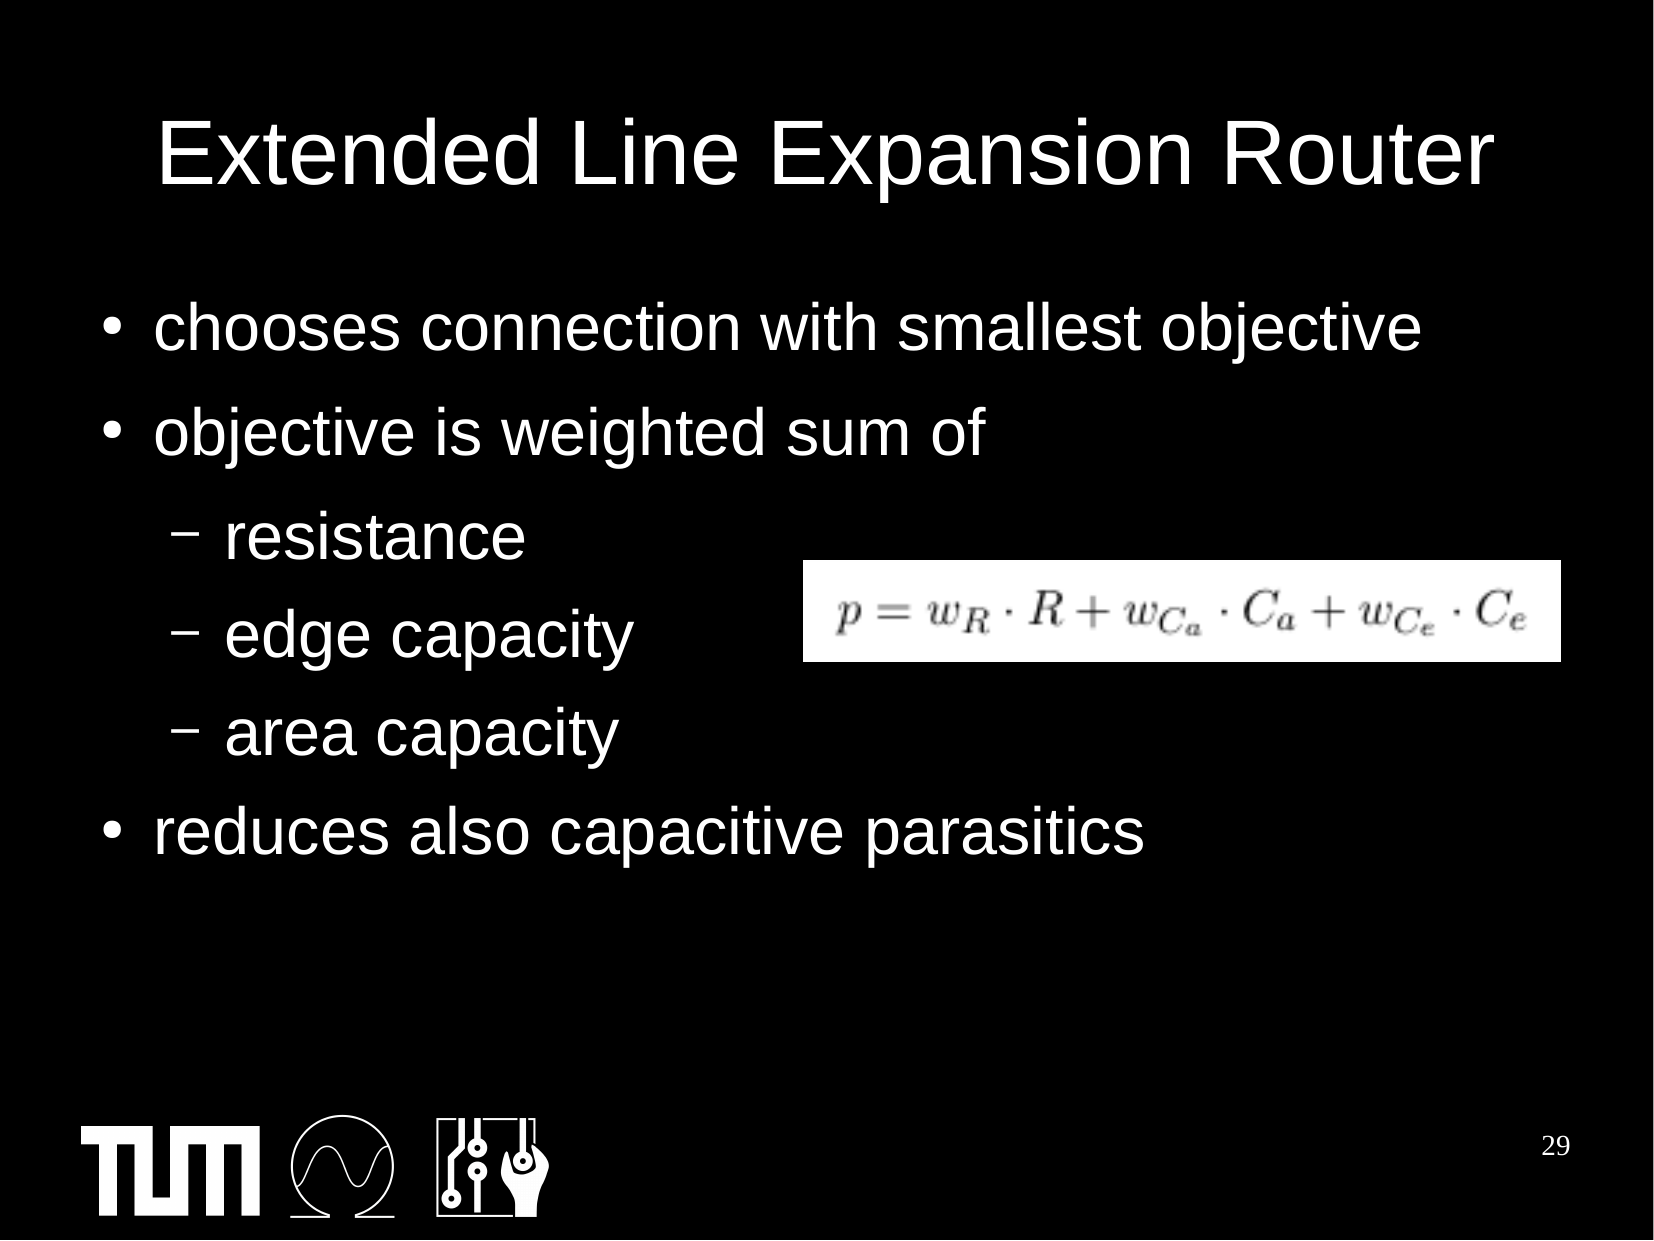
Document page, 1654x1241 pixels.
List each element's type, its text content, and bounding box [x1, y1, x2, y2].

picture [803, 560, 1561, 662]
list chooses connection with smallest objective objective is weighted sum of resistance edge capacity area capacity reduces also capacitive parasitics [82, 290, 1571, 1109]
title Extended Line Expansion Router [82, 49, 1571, 257]
picture [283, 1109, 402, 1227]
picture [63, 1108, 272, 1227]
picture [425, 1109, 554, 1227]
